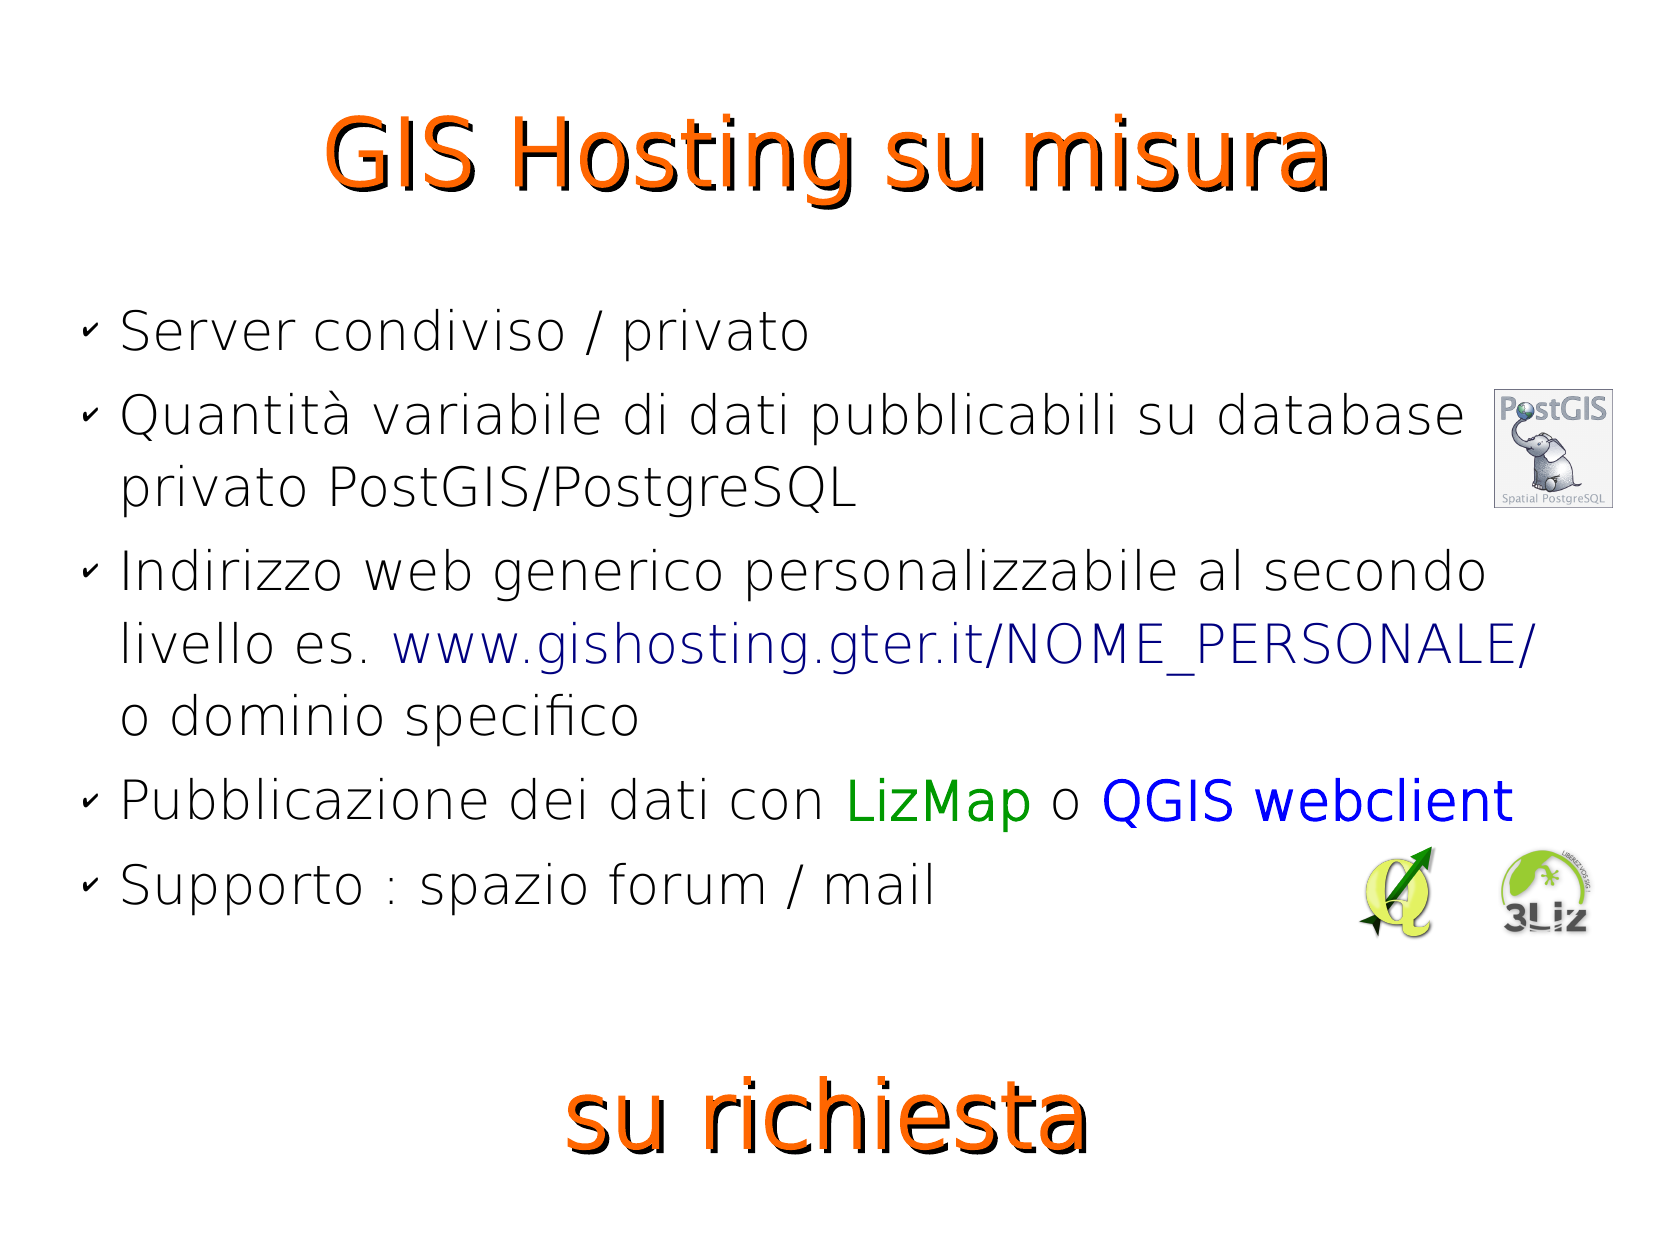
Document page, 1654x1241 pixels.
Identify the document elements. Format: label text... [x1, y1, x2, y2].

picture [1494, 389, 1613, 508]
picture [1351, 844, 1447, 941]
picture [1498, 844, 1595, 941]
title su richiesta [82, 1012, 1571, 1220]
title GIS Hosting su misura [82, 49, 1571, 257]
subtitle Server condiviso / privato Quantità variabile di dati pubblicabili su database privato PostGIS/PostgreSQL Indirizzo web generico personalizzabile al secondo livello es. www.gishosting.gter.it/NOME_PERSONALE/ o dominio specifico Pubblicazione dei dati con LizMap o QGIS webclient Supporto : spazio forum / mail [82, 290, 1571, 1010]
